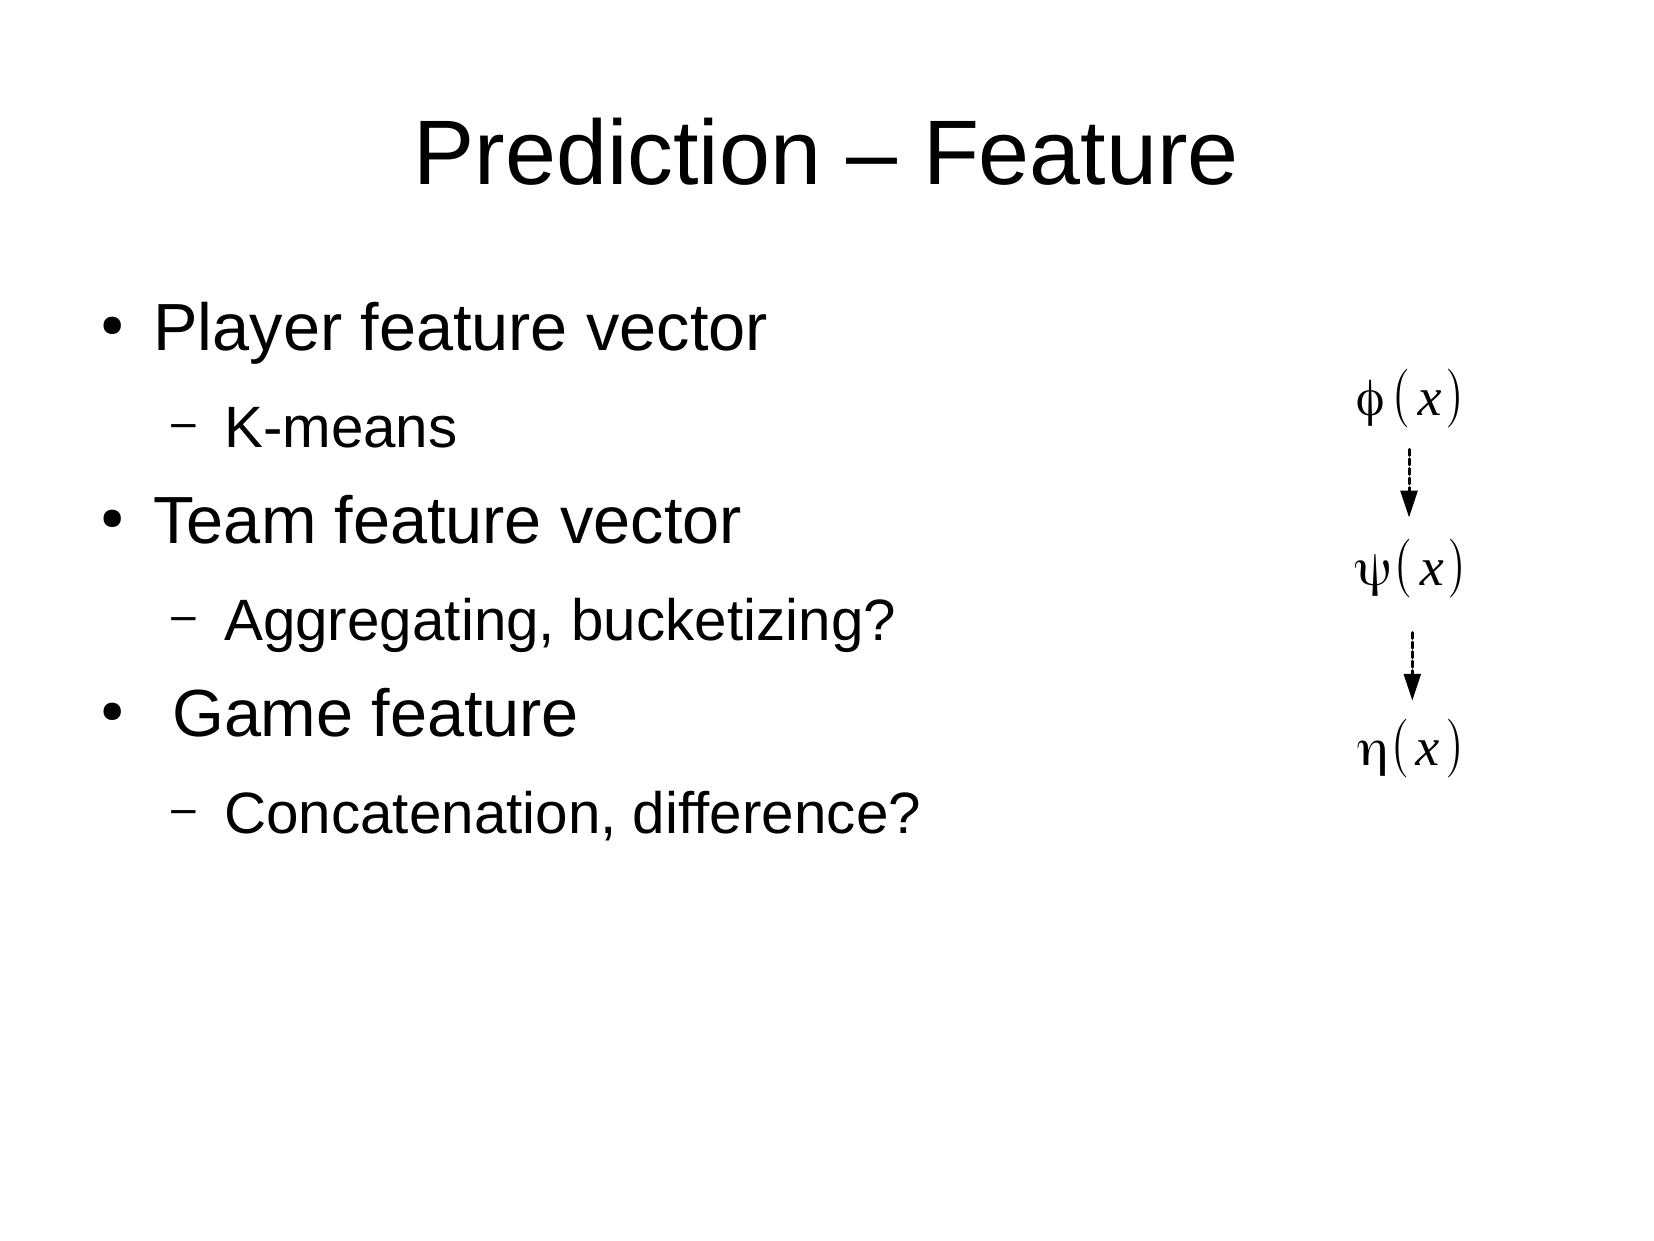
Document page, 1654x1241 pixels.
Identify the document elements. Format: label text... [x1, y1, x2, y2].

chart [1348, 365, 1471, 431]
chart [1349, 715, 1469, 781]
title Prediction – Feature [82, 49, 1571, 257]
list Player feature vector K-means Team feature vector Aggregating, bucketizing? Game feature Concatenation, difference? [82, 290, 1571, 1010]
chart [1346, 535, 1473, 601]
